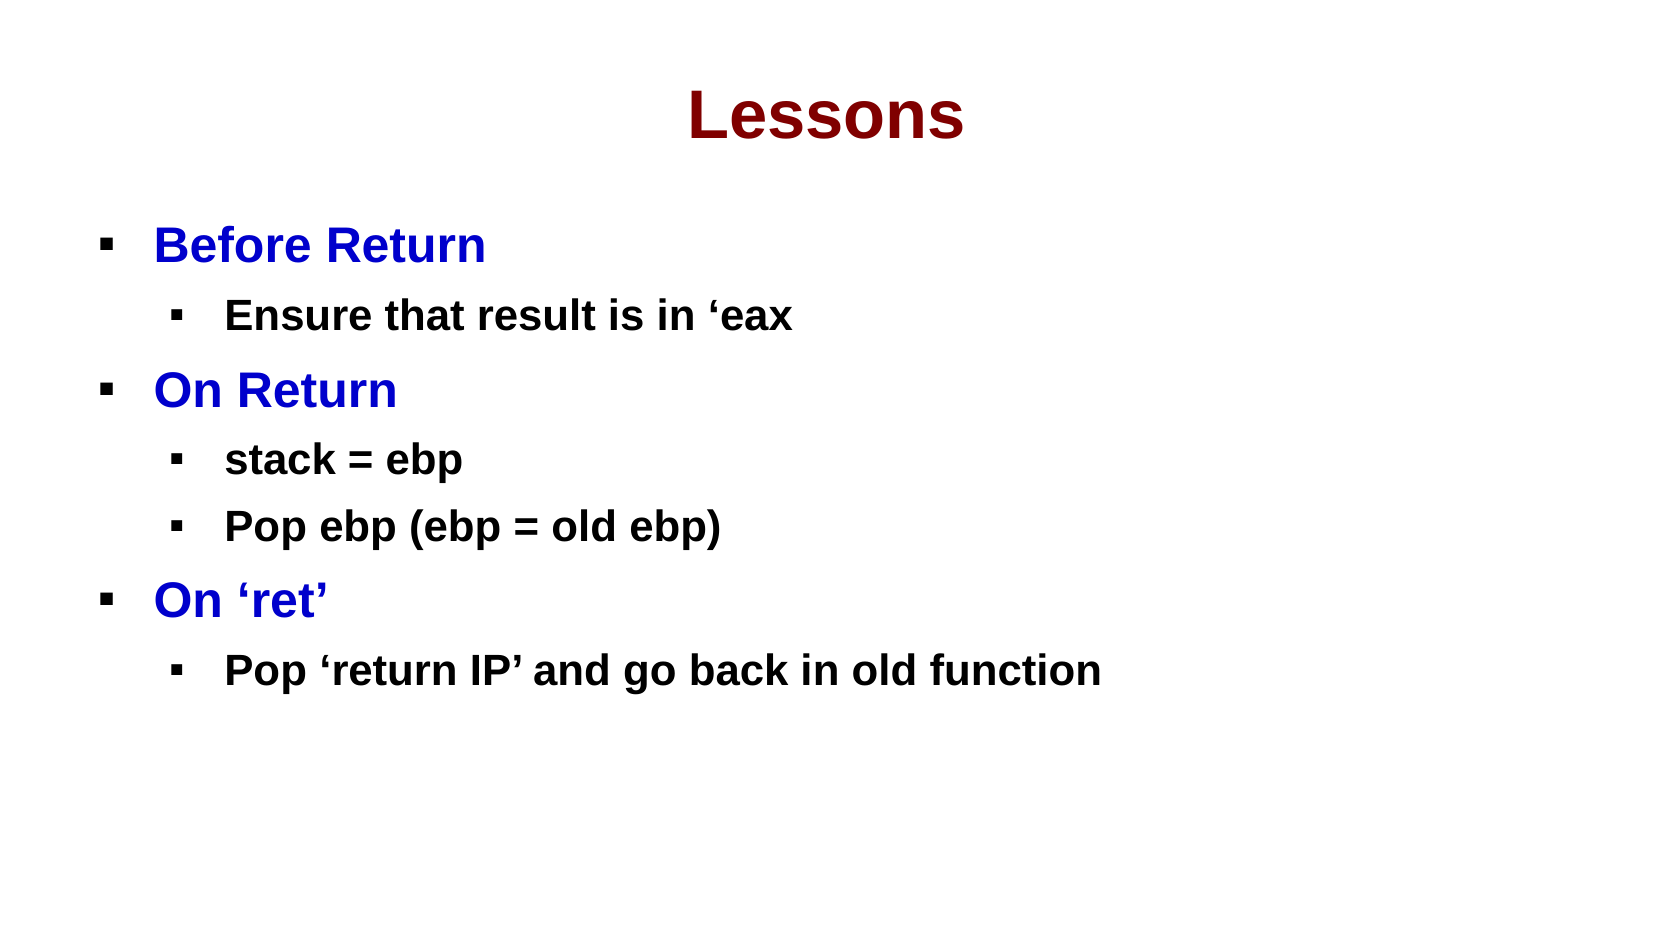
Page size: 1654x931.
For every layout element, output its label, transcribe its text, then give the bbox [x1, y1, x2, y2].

list Before Return Ensure that result is in ‘eax On Return stack = ebp Pop ebp (ebp = old ebp) On ‘ret’ Pop ‘return IP’ and go back in old function [82, 217, 1571, 758]
title Lessons [82, 37, 1571, 193]
